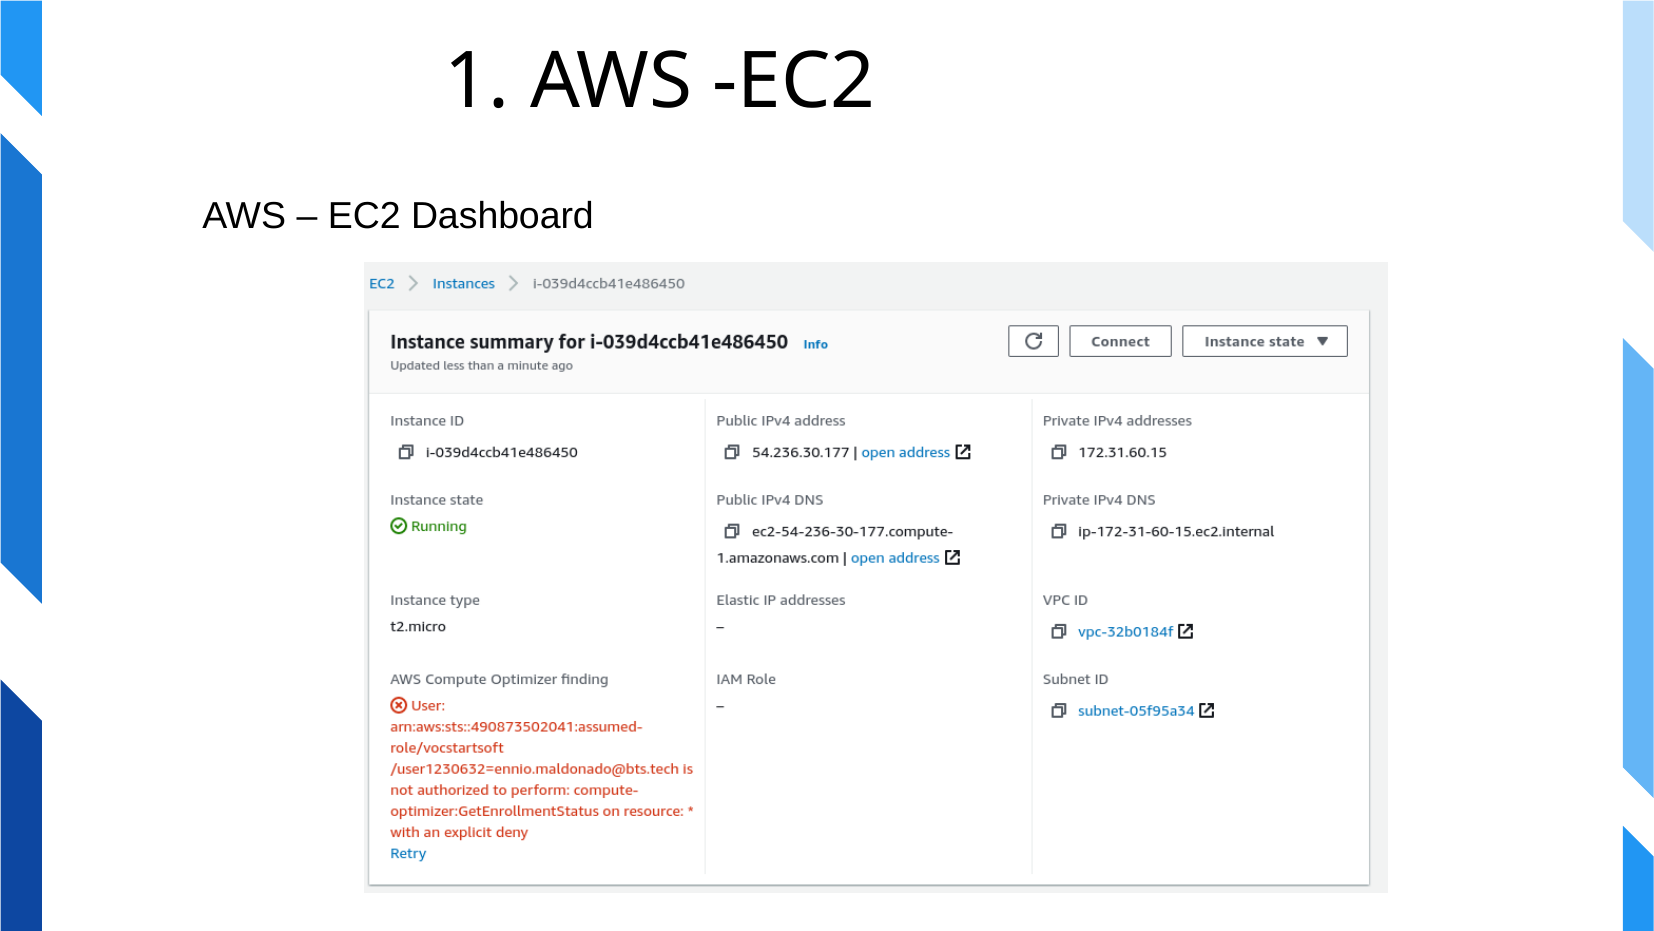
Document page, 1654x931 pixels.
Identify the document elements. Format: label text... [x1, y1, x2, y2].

title 1. AWS -EC2 [82, 0, 1238, 169]
text_box AWS – EC2 Dashboard [187, 187, 676, 287]
picture [364, 262, 1388, 893]
